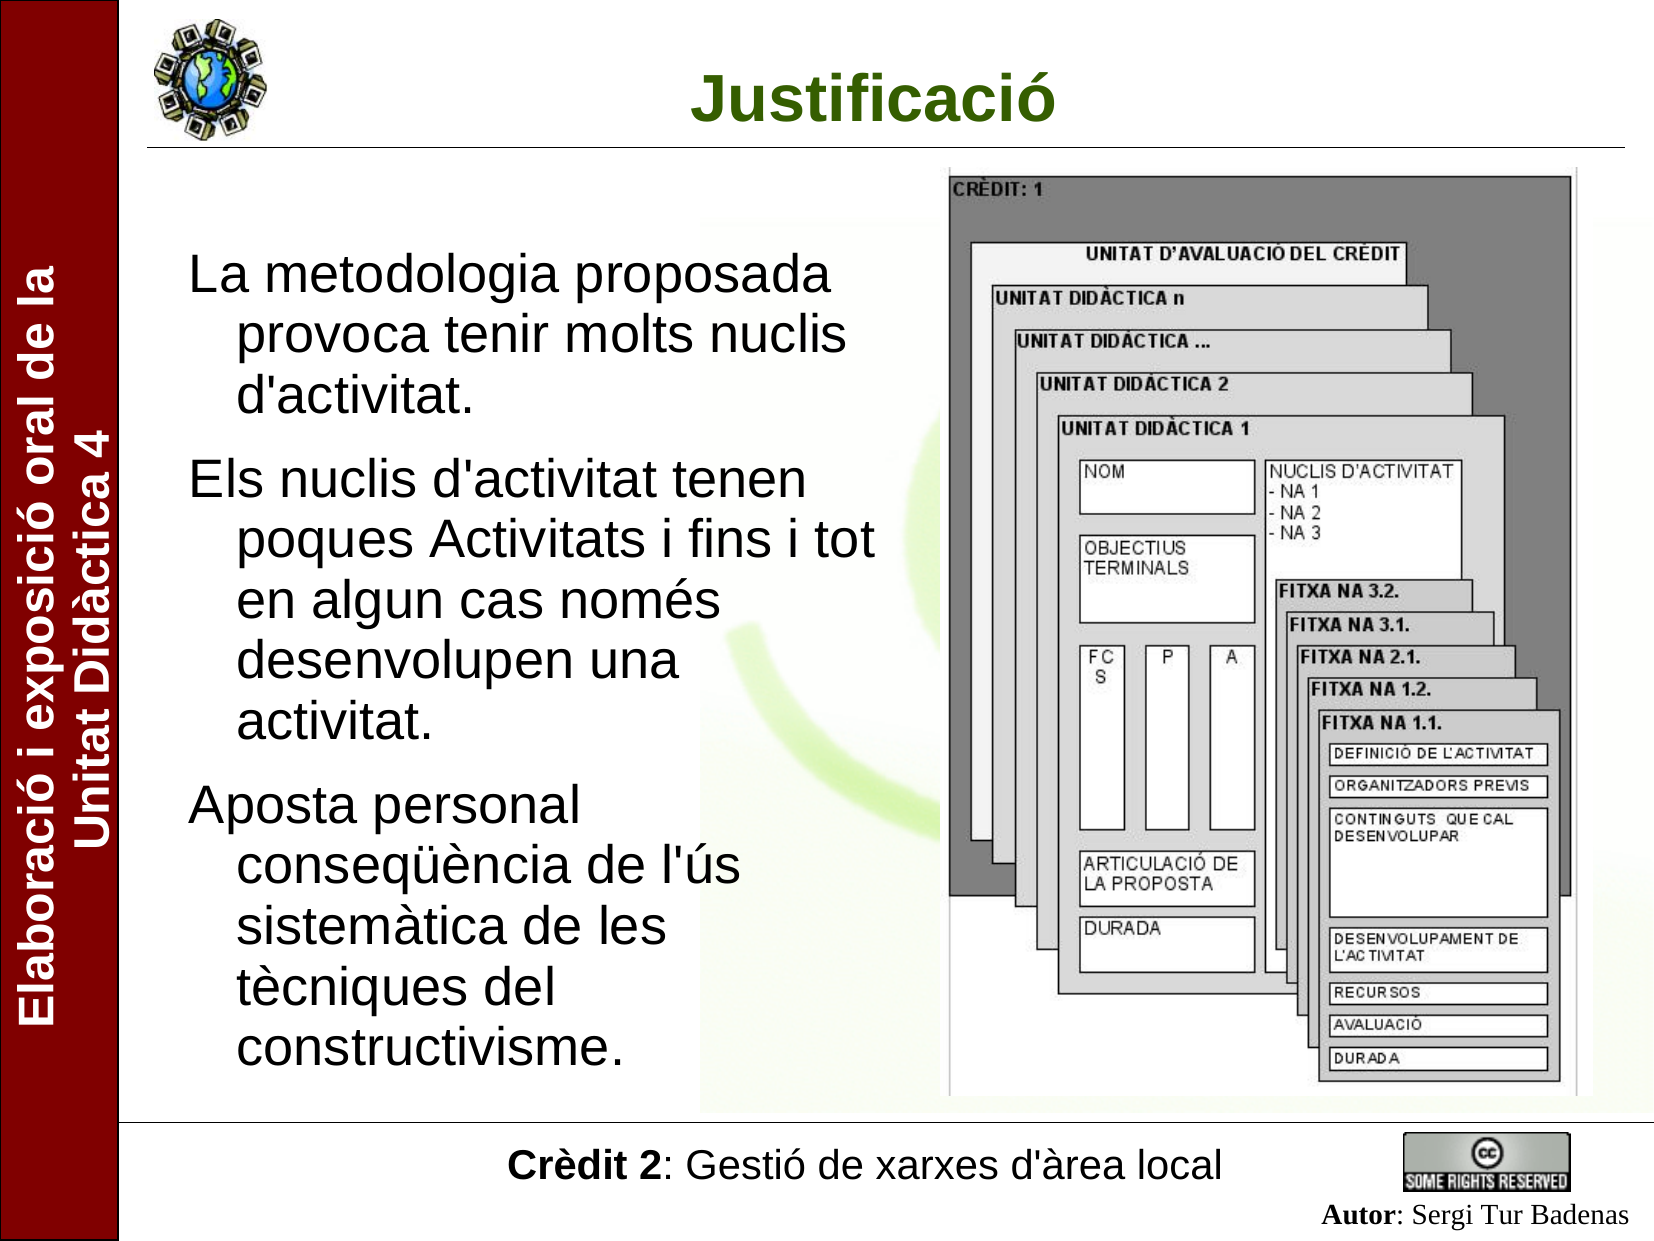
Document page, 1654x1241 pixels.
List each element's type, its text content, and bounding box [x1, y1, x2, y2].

title Justificació [129, 49, 1619, 148]
picture [1403, 1132, 1571, 1192]
picture [700, 167, 1654, 1113]
list La metodologia proposada provoca tenir molts nuclis d'activitat. Els nuclis d'activitat tenen poques Activitats i fins i tot en algun cas només desenvolupen una activitat. Aposta personal conseqüència de l'ús sistemàtica de les tècniques del constructivisme. [94, 243, 880, 1093]
picture [154, 19, 268, 49]
